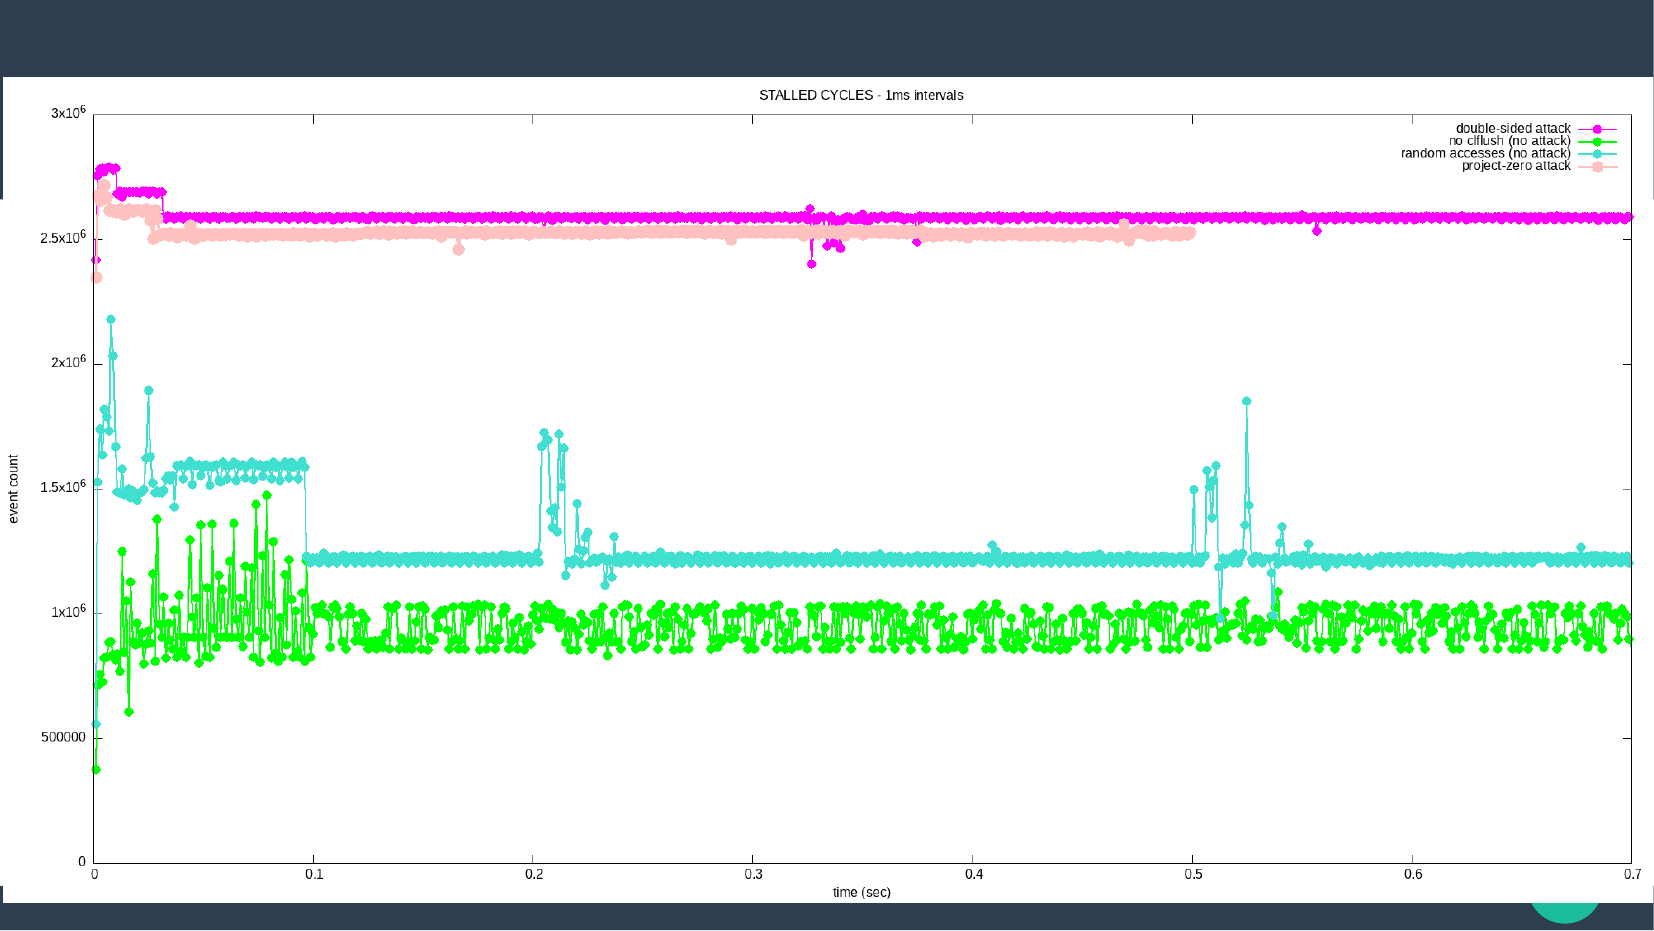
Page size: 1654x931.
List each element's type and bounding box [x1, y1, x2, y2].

picture [3, 77, 1654, 903]
